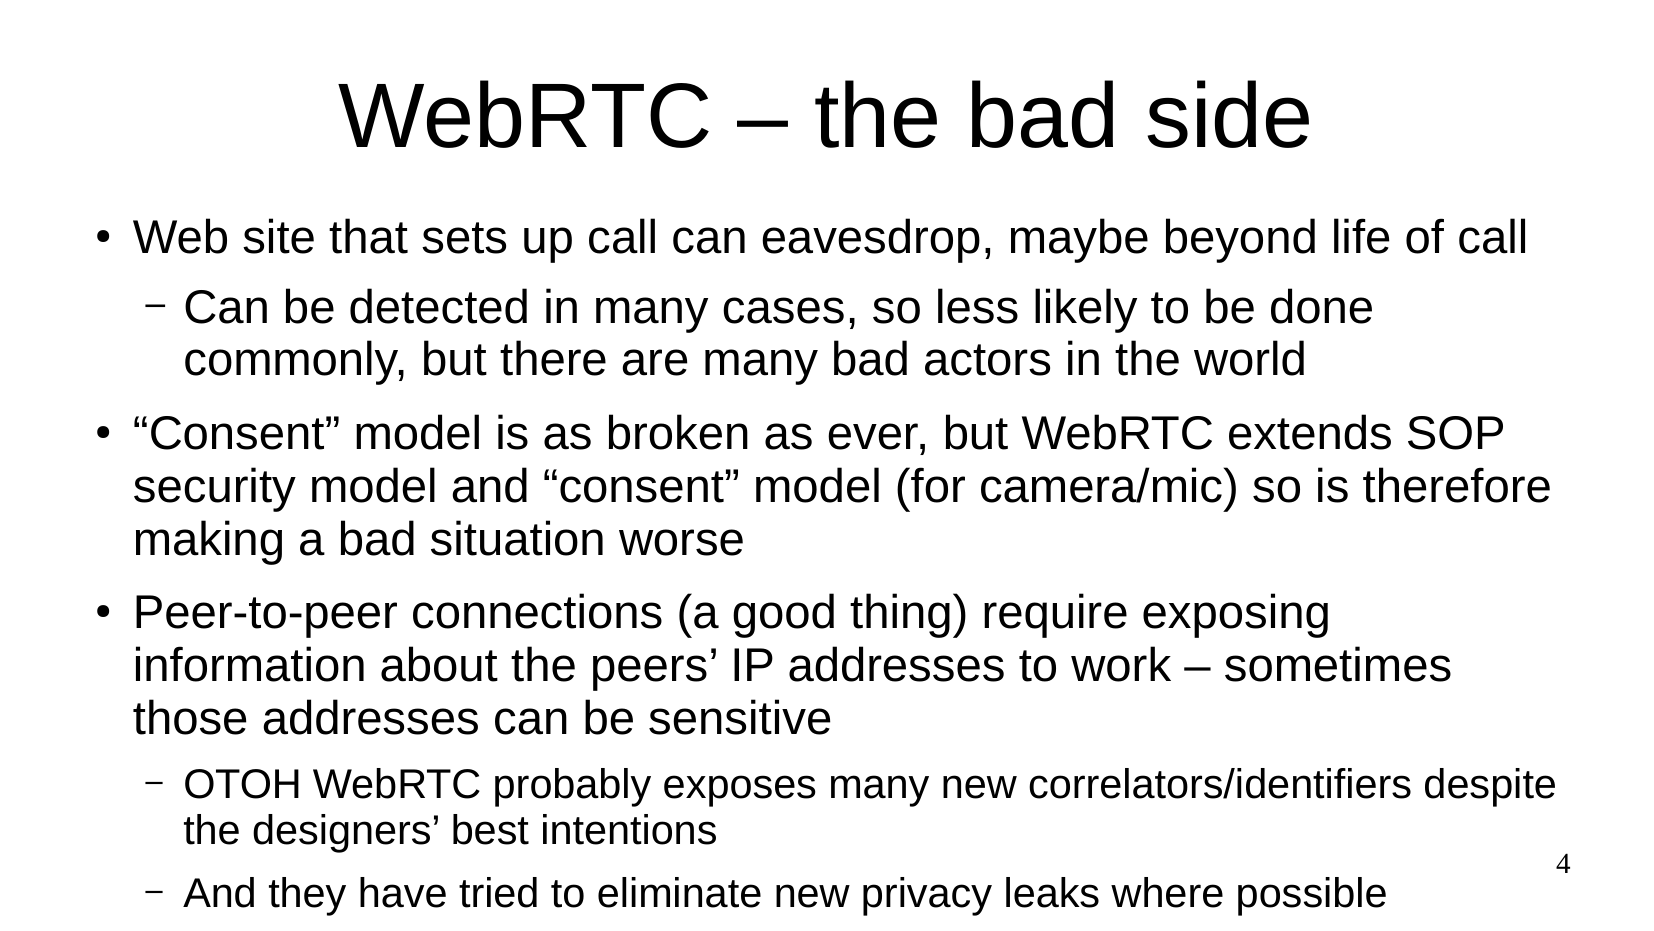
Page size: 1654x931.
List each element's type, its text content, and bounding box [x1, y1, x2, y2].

title WebRTC – the bad side [82, 11, 1571, 210]
list Web site that sets up call can eavesdrop, maybe beyond life of call Can be detected in many cases, so less likely to be done commonly, but there are many bad actors in the world “Consent” model is as broken as ever, but WebRTC extends SOP security model and “consent” model (for camera/mic) so is therefore making a bad situation worse Peer-to-peer connections (a good thing) require exposing information about the peers’ IP addresses to work – sometimes those addresses can be sensitive OTOH WebRTC probably exposes many new correlators/identifiers despite the designers’ best intentions And they have tried to eliminate new privacy leaks where possible [82, 210, 1571, 931]
